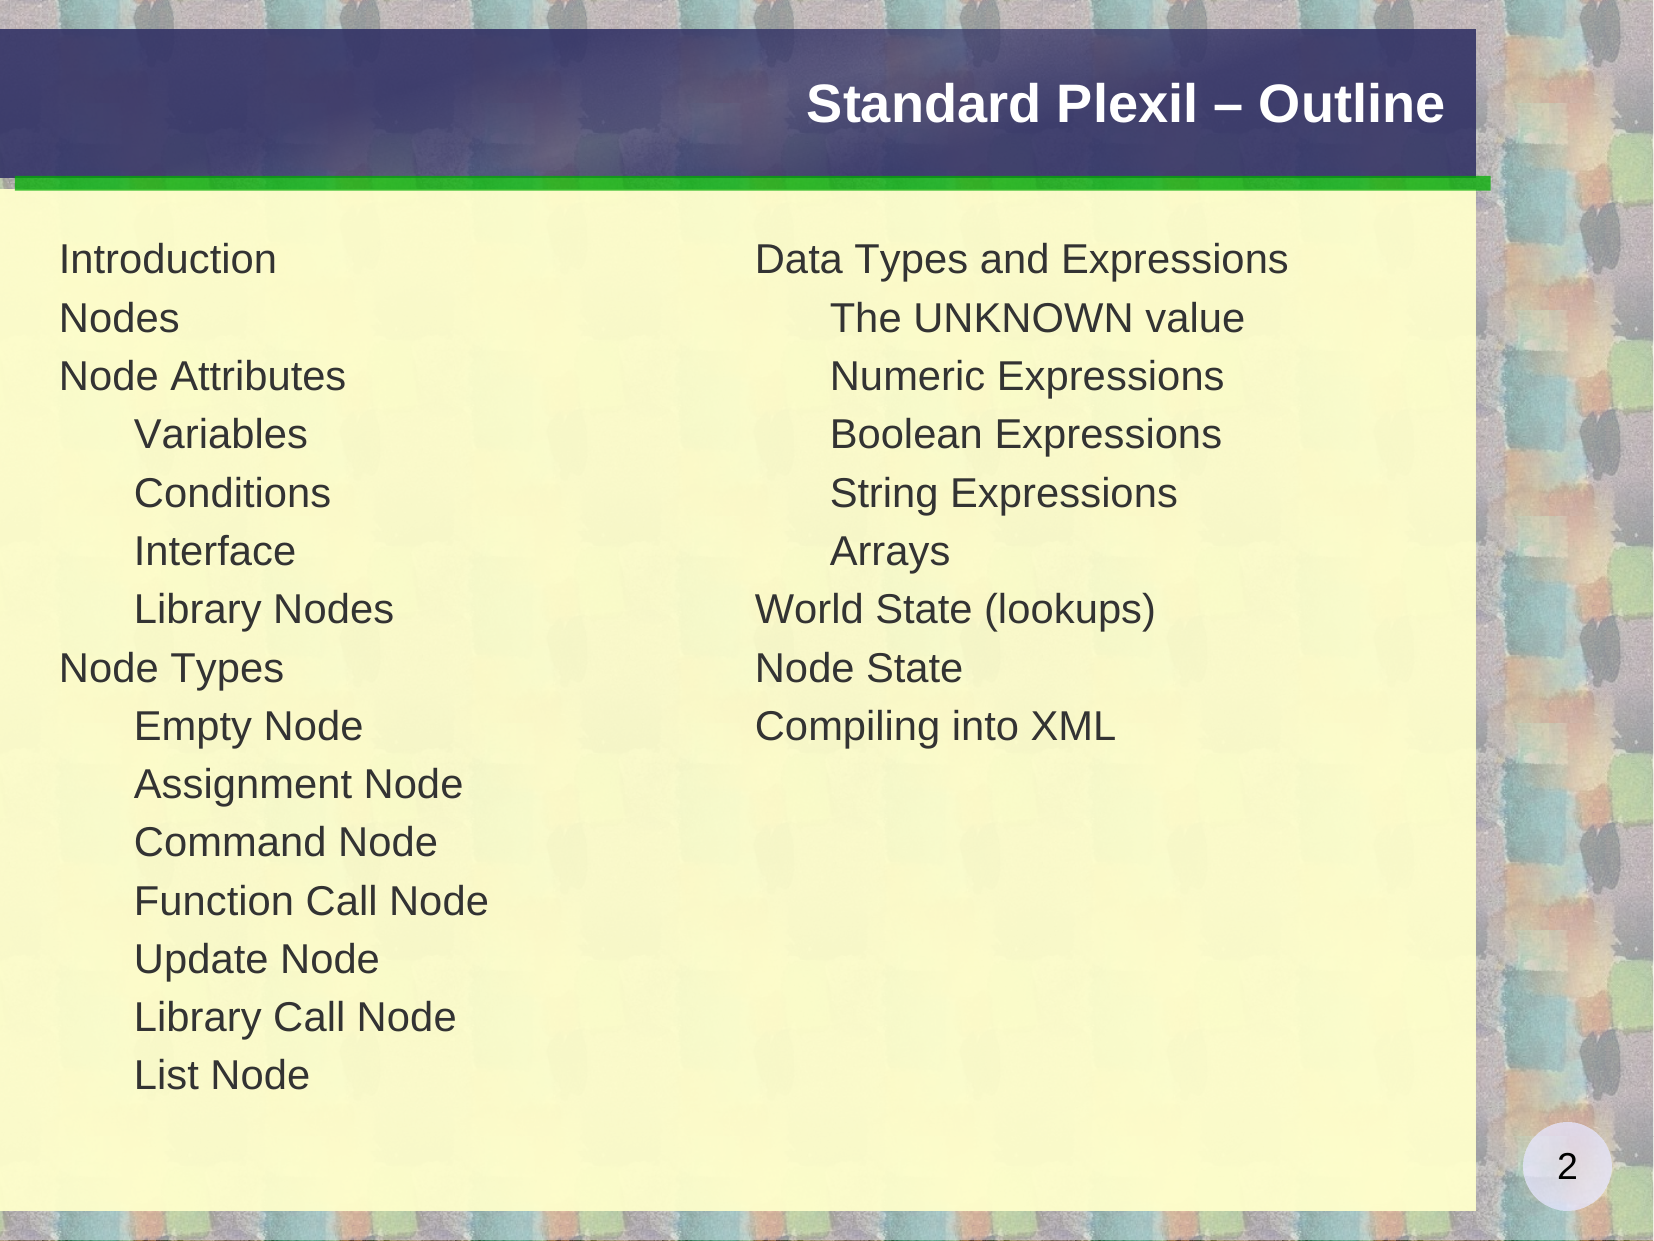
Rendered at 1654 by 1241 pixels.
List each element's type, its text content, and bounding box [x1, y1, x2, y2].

list Data Types and Expressions The UNKNOWN value Numeric Expressions Boolean Expressions String Expressions Arrays World State (lookups) Node State Compiling into XML [754, 236, 1418, 1167]
list Introduction Nodes Node Attributes Variables Conditions Interface Library Nodes Node Types Empty Node Assignment Node Command Node Function Call Node Update Node Library Call Node List Node [58, 236, 722, 1182]
title Standard Plexil – Outline [29, 59, 1447, 148]
